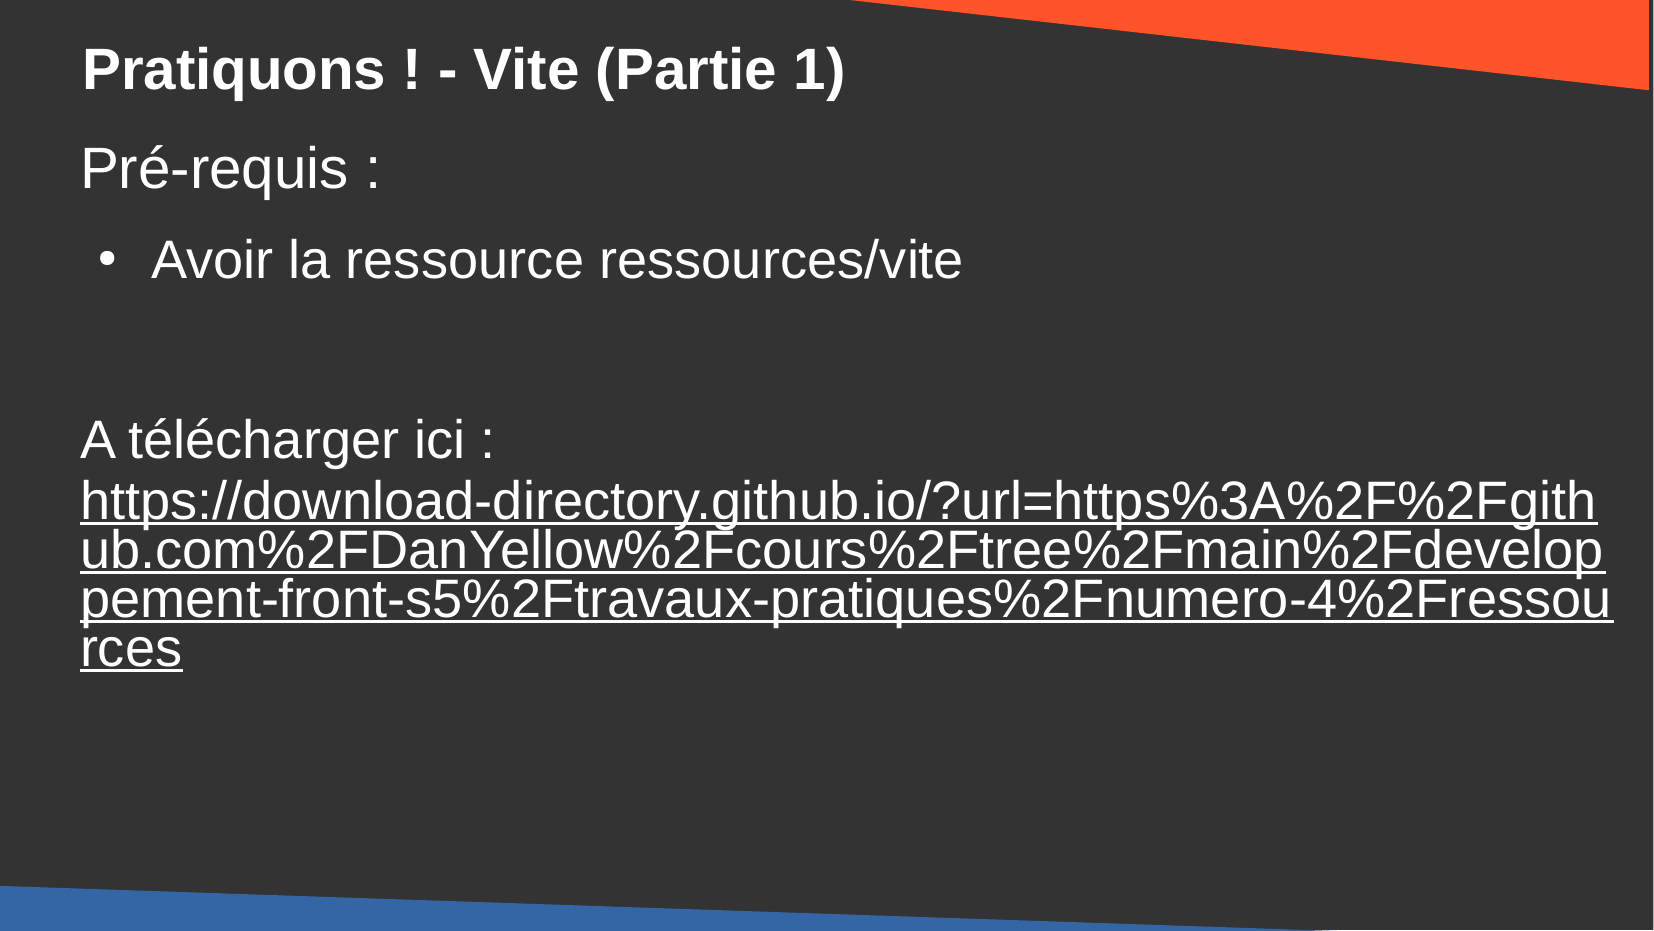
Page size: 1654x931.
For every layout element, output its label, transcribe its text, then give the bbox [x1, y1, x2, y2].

title Pratiquons ! - Vite (Partie 1) [82, 37, 1571, 114]
list Pré-requis : Avoir la ressource ressources/vite A télécharger ici : https://download-directory.github.io/?url=https%3A%2F%2Fgithub.com%2FDanYellow%2Fcours%2Ftree%2Fmain%2Fdeveloppement-front-s5%2Ftravaux-pratiques%2Fnumero-4%2Fressources [80, 135, 1620, 721]
text_box [0, 885, 1337, 931]
text_box [849, 0, 1649, 91]
